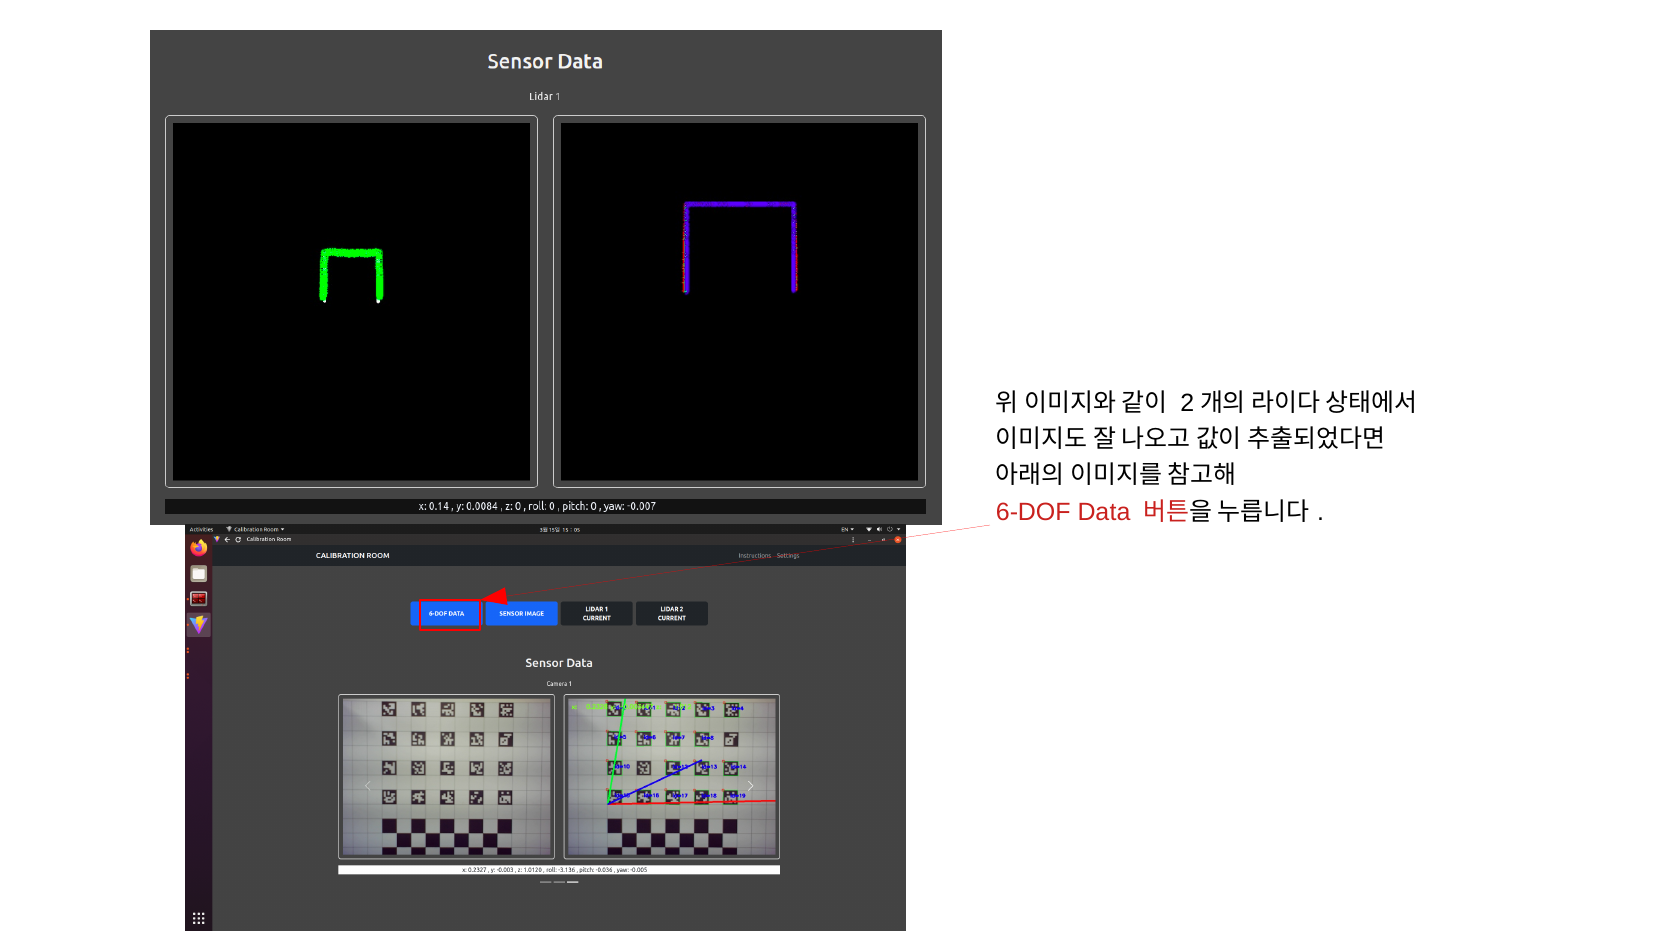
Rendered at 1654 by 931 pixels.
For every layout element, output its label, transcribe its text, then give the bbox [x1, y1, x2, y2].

picture [150, 30, 942, 931]
picture [421, 601, 479, 629]
text_box 위 이미지와 같이 2개의 라이다 상태에서 이미지도 잘 나오고 값이 추출되었다면 아래의 이미지를 참고해 6-DOF Data 버튼을 누릅니다. [981, 375, 1433, 577]
